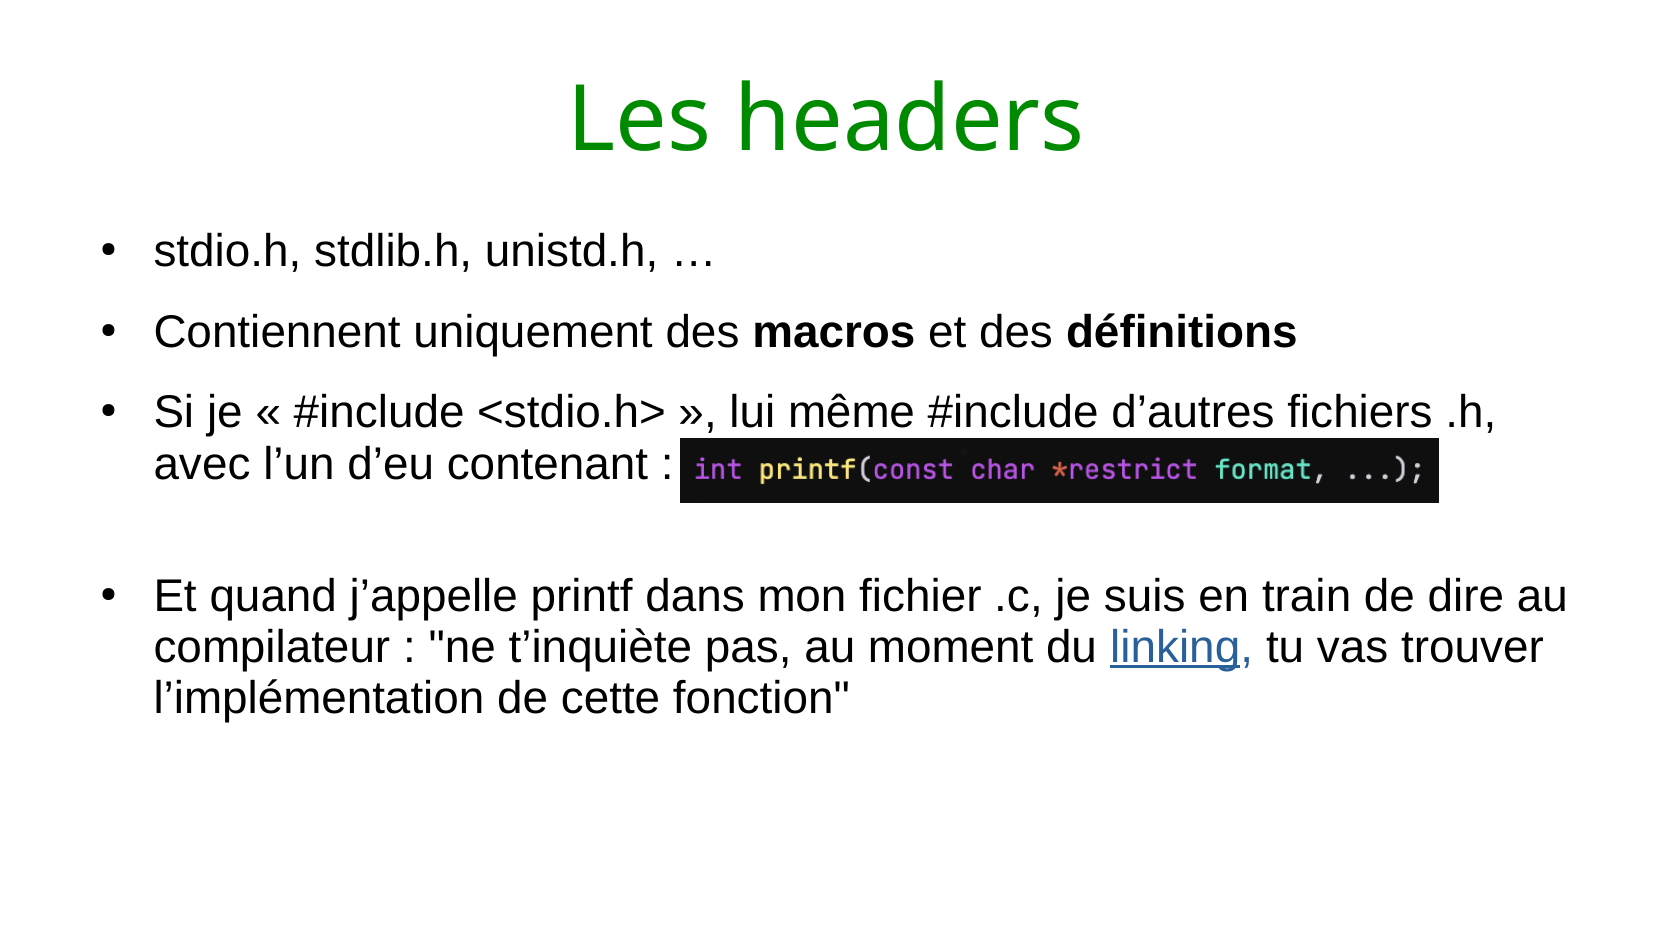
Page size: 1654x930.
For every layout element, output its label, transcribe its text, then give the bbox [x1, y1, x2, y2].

title Les headers [82, 37, 1571, 193]
list stdio.h, stdlib.h, unistd.h, … Contiennent uniquement des macros et des définitions Si je « #include <stdio.h> », lui même #include d’autres fichiers .h, avec l’un d’eu contenant : Et quand j’appelle printf dans mon fichier .c, je suis en train de dire au compilateur : "ne t’inquiète pas, au moment du linking, tu vas trouver l’implémentation de cette fonction" [82, 224, 1571, 900]
picture [680, 438, 1439, 503]
